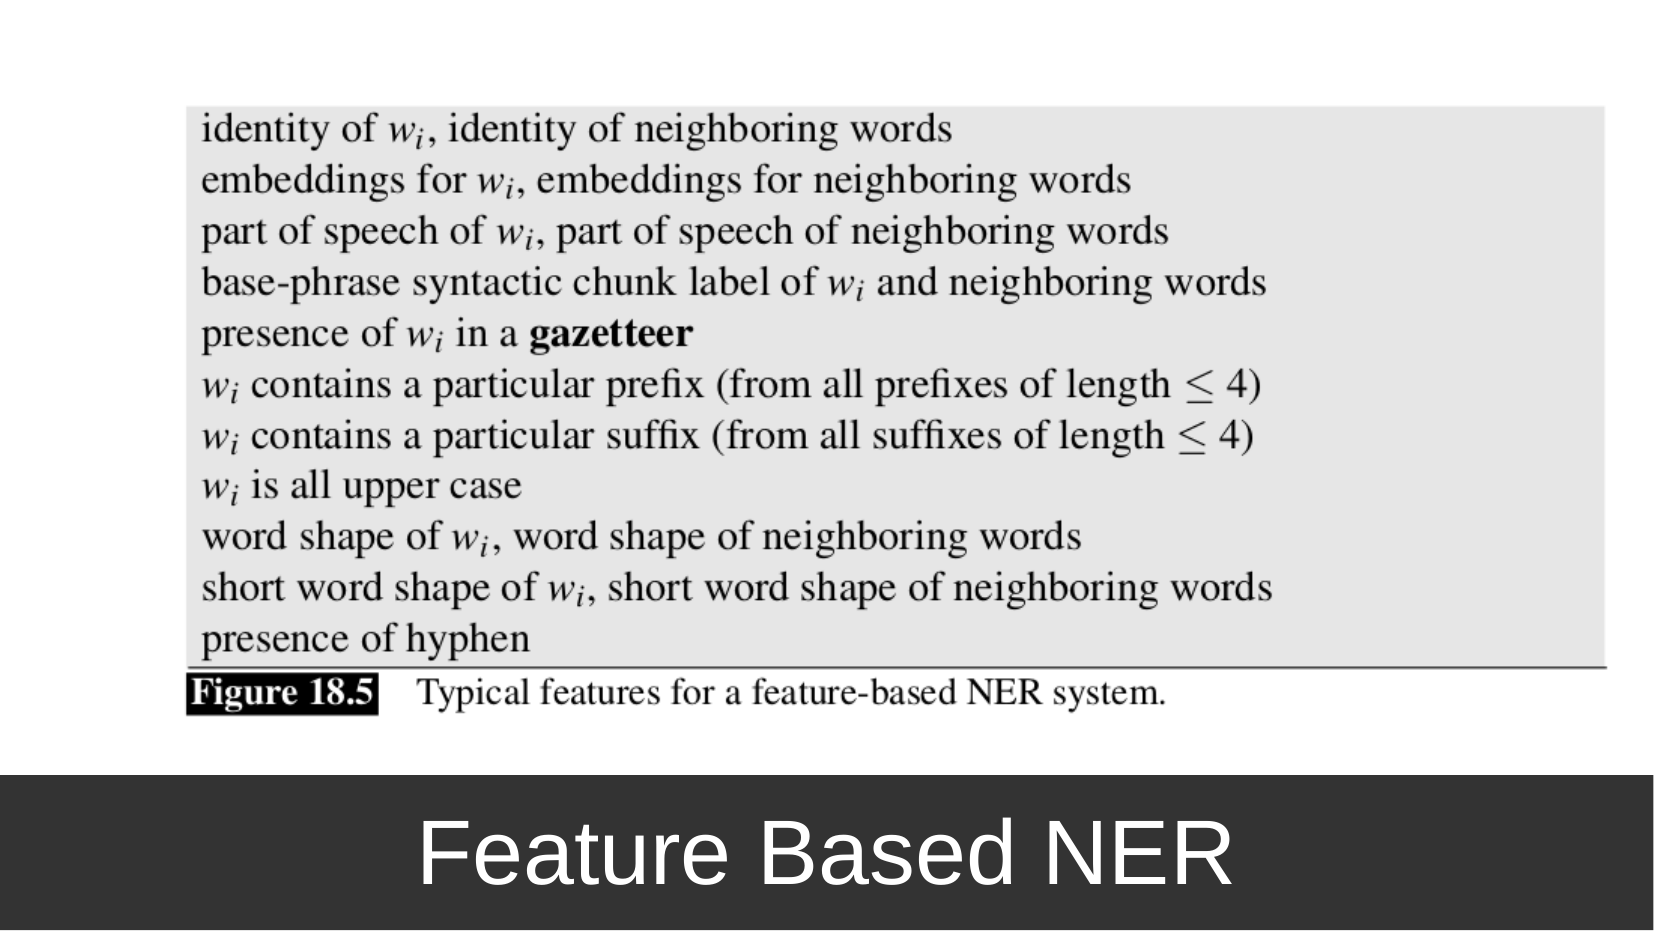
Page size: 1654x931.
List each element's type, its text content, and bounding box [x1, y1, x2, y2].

picture [164, 74, 1654, 763]
title Feature Based NER [0, 775, 1654, 931]
